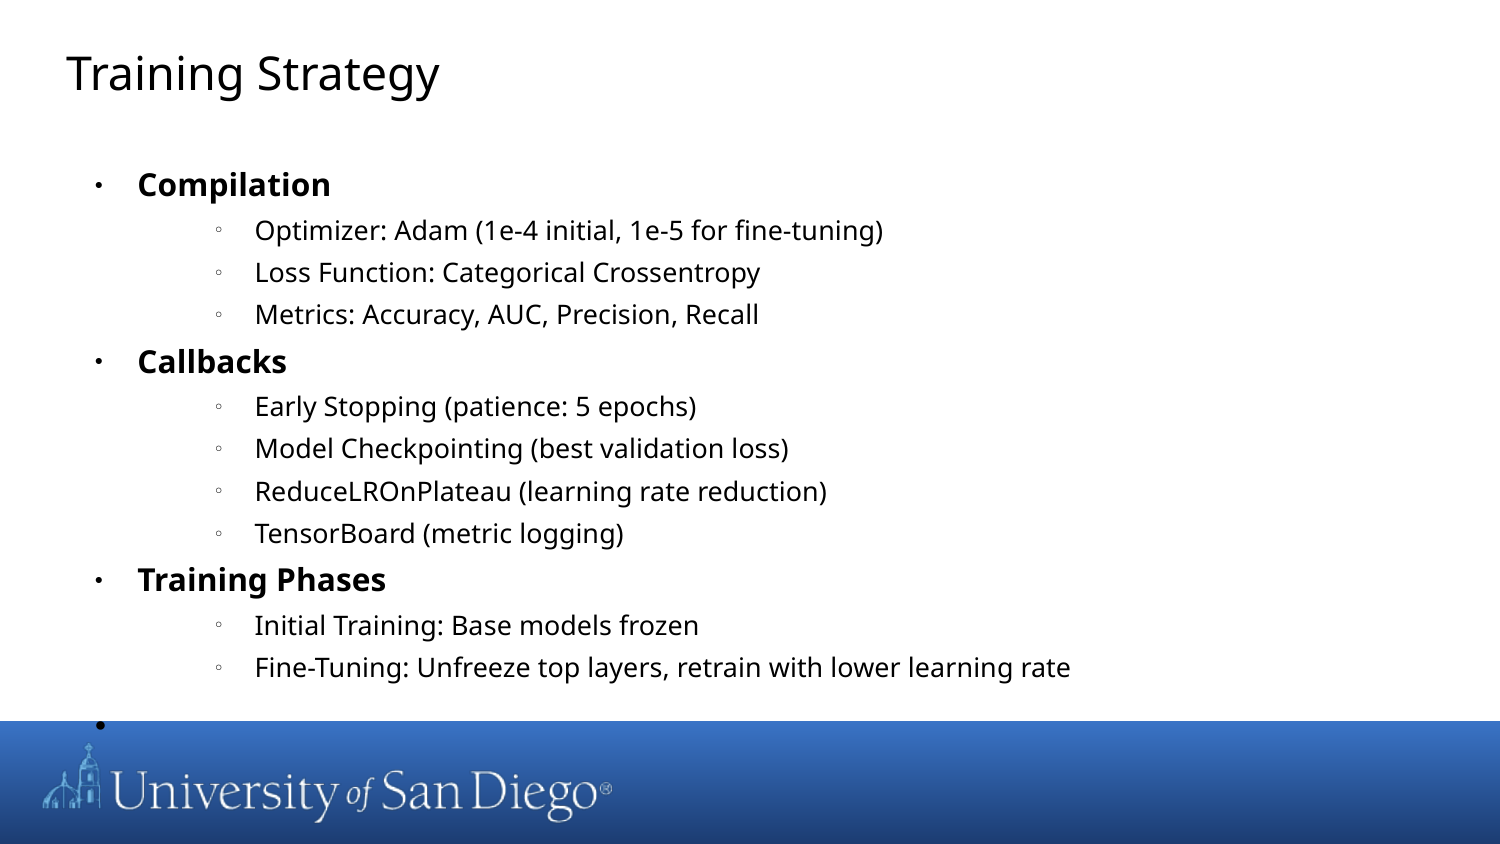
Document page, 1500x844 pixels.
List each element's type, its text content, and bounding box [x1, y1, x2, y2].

title Training Strategy [51, 25, 1449, 120]
list Compilation Optimizer: Adam (1e-4 initial, 1e-5 for fine-tuning) Loss Function: Categorical Crossentropy Metrics: Accuracy, AUC, Precision, Recall Callbacks Early Stopping (patience: 5 epochs) Model Checkpointing (best validation loss) ReduceLROnPlateau (learning rate reduction) TensorBoard (metric logging) Training Phases Initial Training: Base models frozen Fine-Tuning: Unfreeze top layers, retrain with lower learning rate [51, 141, 1449, 702]
